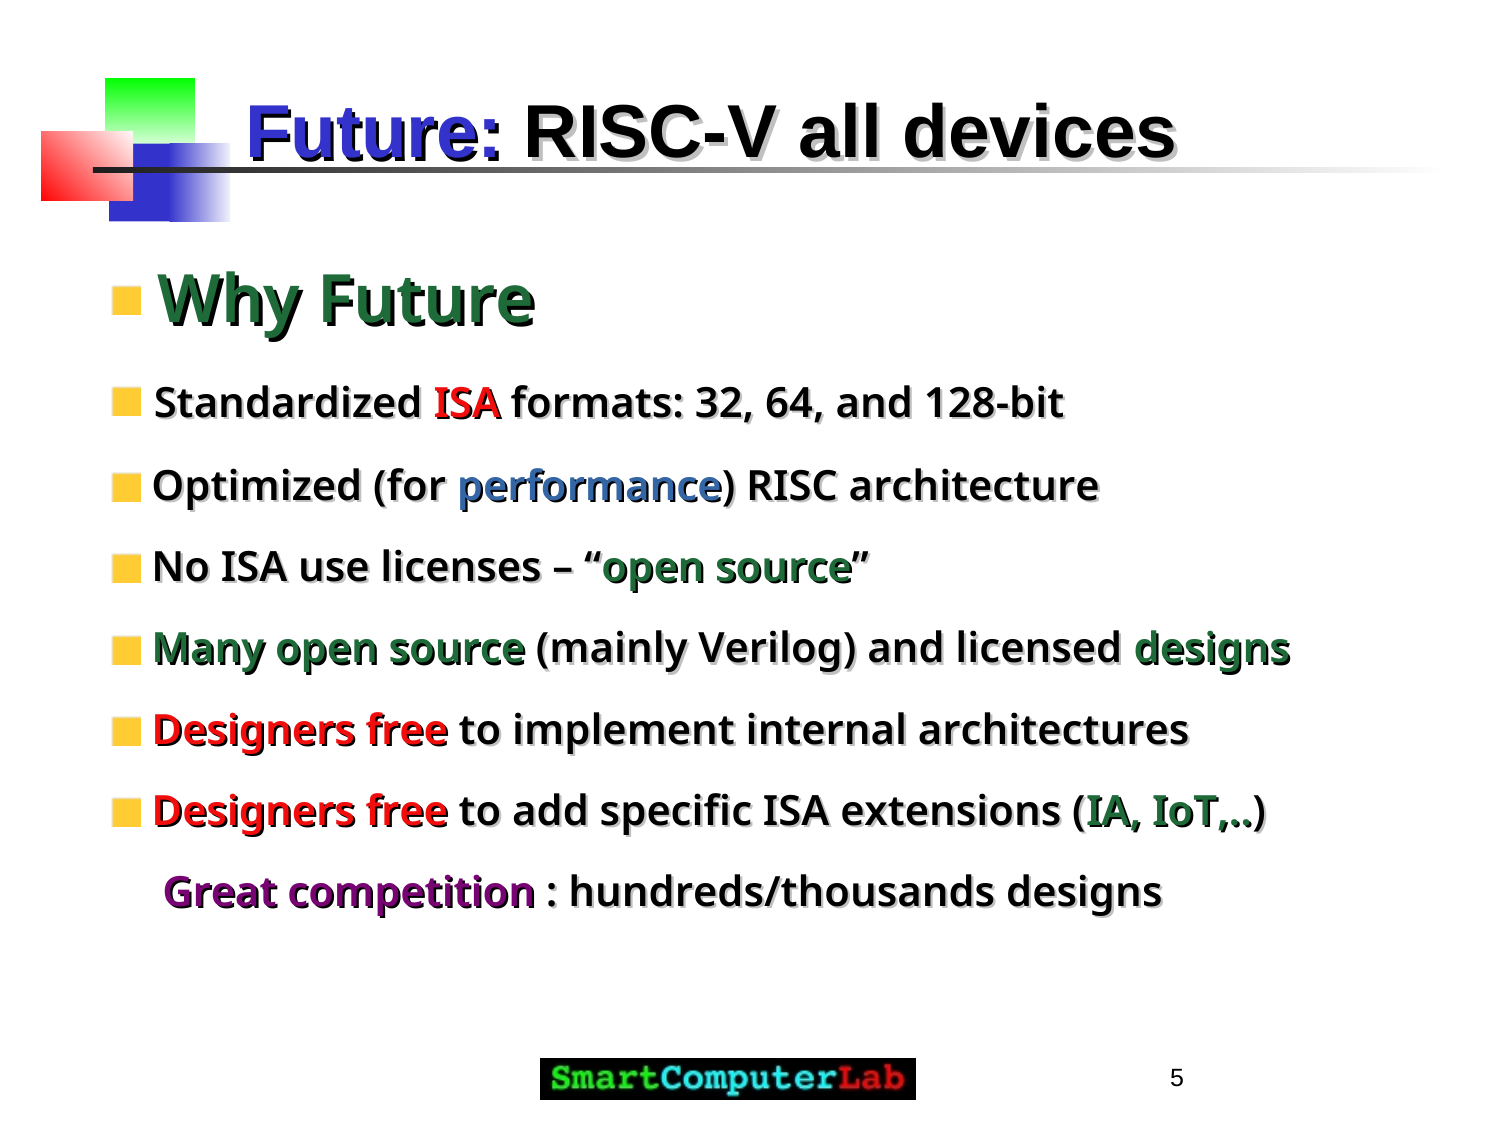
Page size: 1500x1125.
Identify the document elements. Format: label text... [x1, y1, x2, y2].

picture [104, 628, 141, 665]
picture [104, 709, 141, 746]
picture [104, 790, 141, 827]
picture [104, 379, 141, 416]
picture [540, 1058, 916, 1100]
picture [104, 465, 141, 502]
text_box Why Future Standardized ISA formats: 32, 64, and 128-bit Optimized (for performance) RISC architecture No ISA use licenses – “open source” Many open source (mainly Verilog) and licensed designs Designers free to implement internal architectures Designers free to add specific ISA extensions (IA, IoT,..) Great competition : hundreds/thousands designs [90, 157, 1441, 1004]
title Future: RISC-V all devices [28, 75, 1396, 181]
picture [104, 278, 141, 315]
picture [104, 546, 141, 583]
